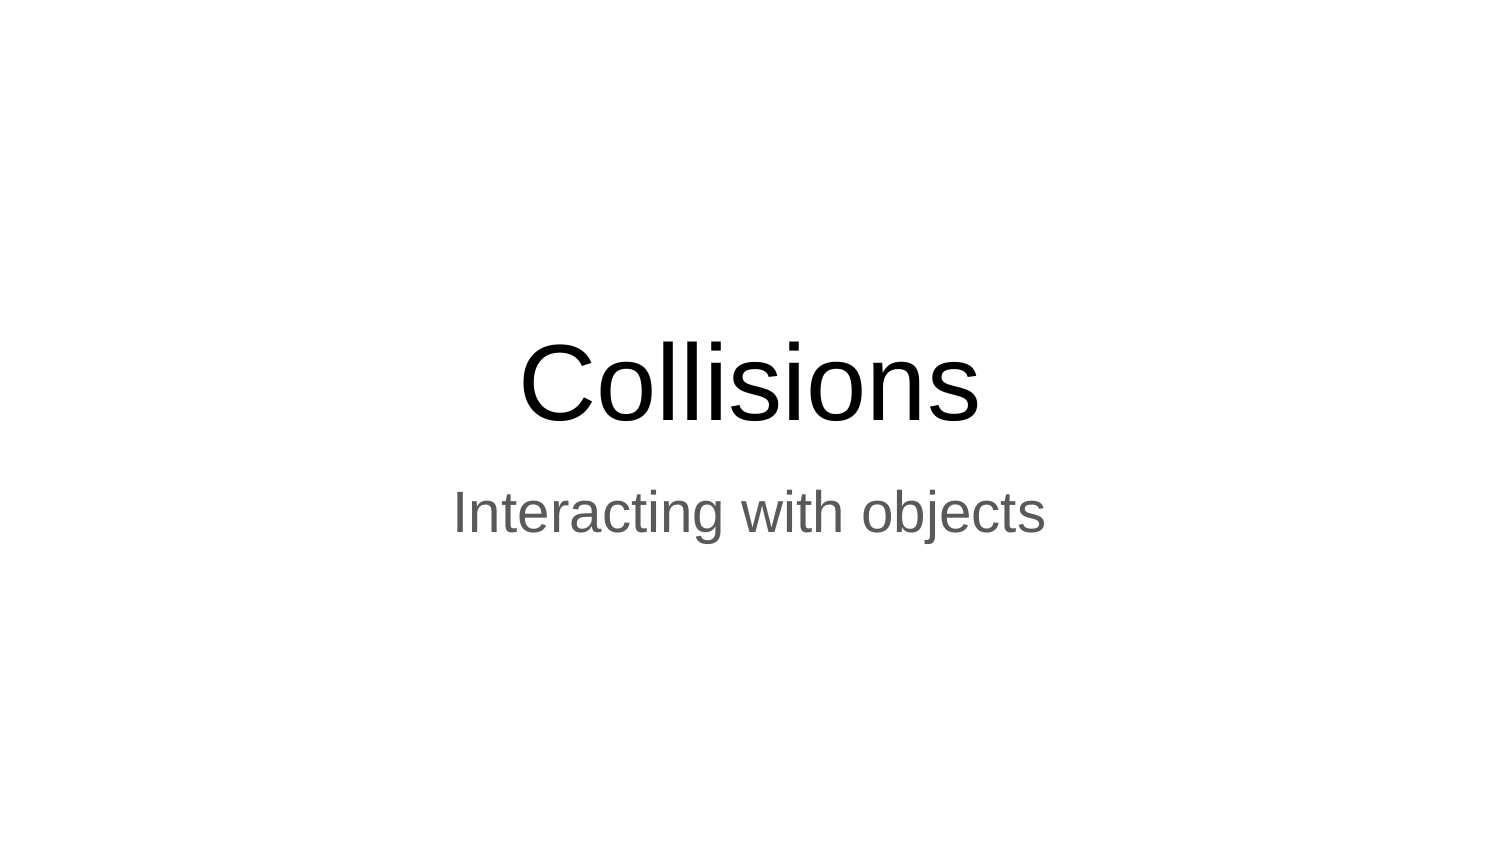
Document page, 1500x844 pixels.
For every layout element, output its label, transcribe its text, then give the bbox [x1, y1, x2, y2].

subtitle Interacting with objects [51, 464, 1449, 595]
title Collisions [51, 122, 1449, 459]
